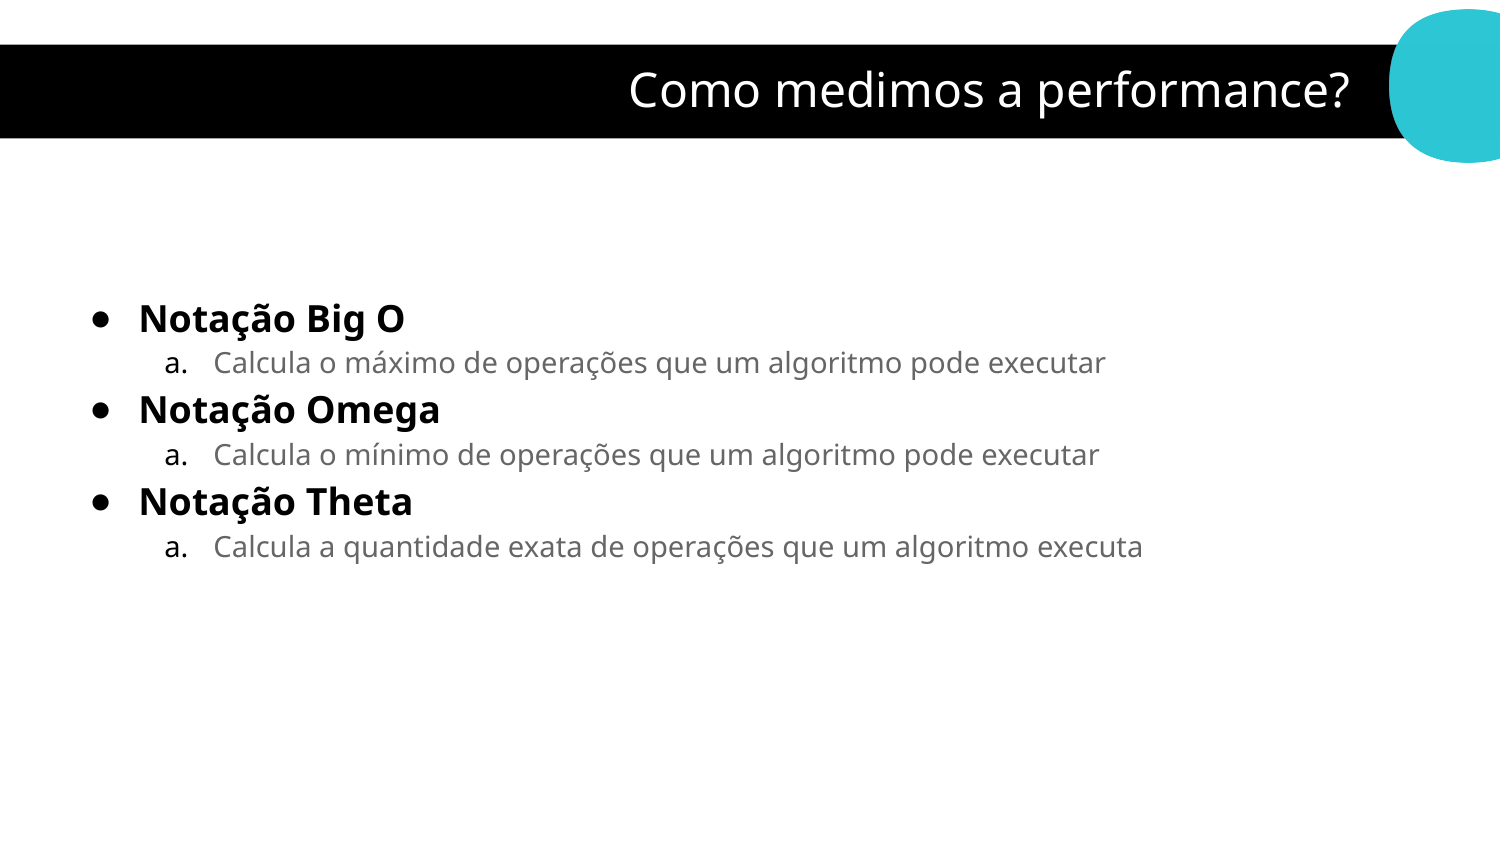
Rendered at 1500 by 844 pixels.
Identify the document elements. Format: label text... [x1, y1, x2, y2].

title Como medimos a performance? [206, 44, 1367, 216]
subtitle Notação Big O Calcula o máximo de operações que um algoritmo pode executar Notação Omega Calcula o mínimo de operações que um algoritmo pode executar Notação Theta Calcula a quantidade exata de operações que um algoritmo executa [48, 272, 1452, 793]
picture [1389, 9, 1500, 163]
